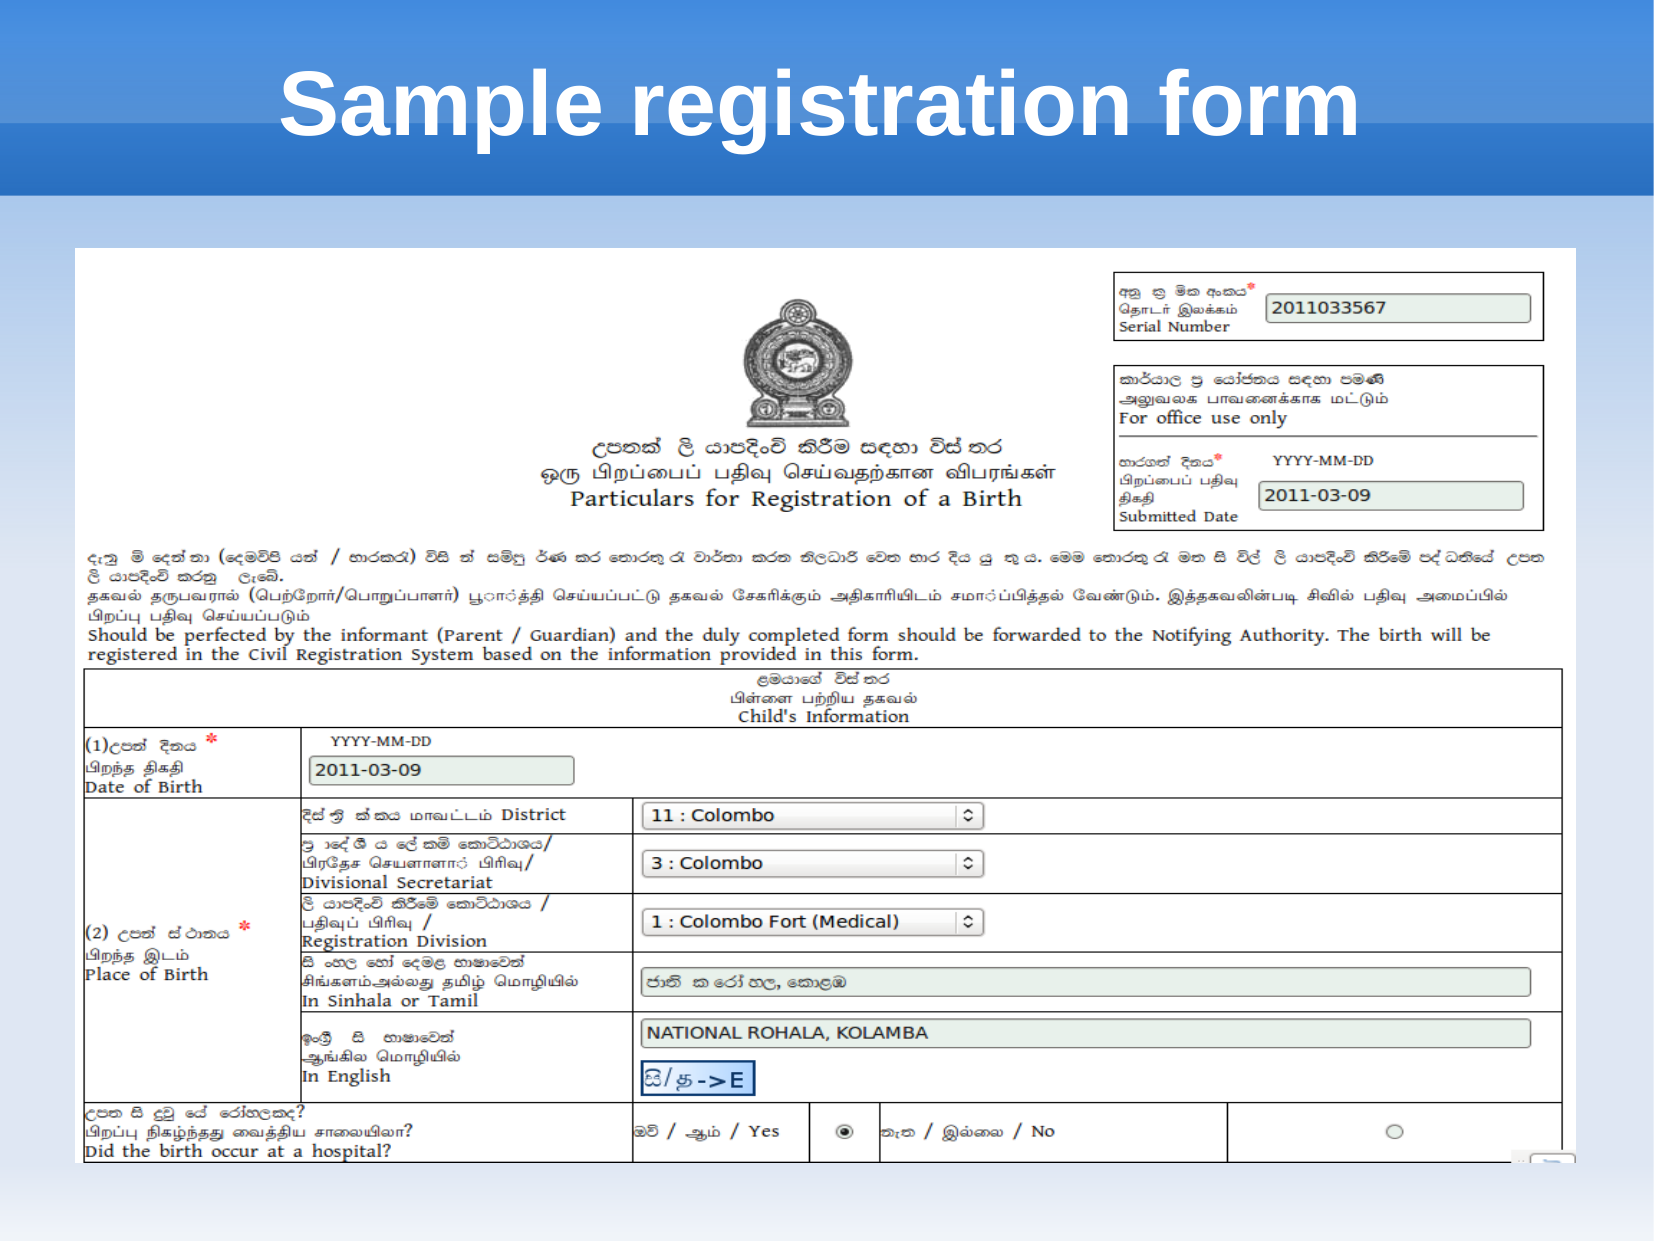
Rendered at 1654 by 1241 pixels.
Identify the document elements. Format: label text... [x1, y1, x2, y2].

title Sample registration form [76, 7, 1565, 200]
picture [0, 0, 1654, 1241]
